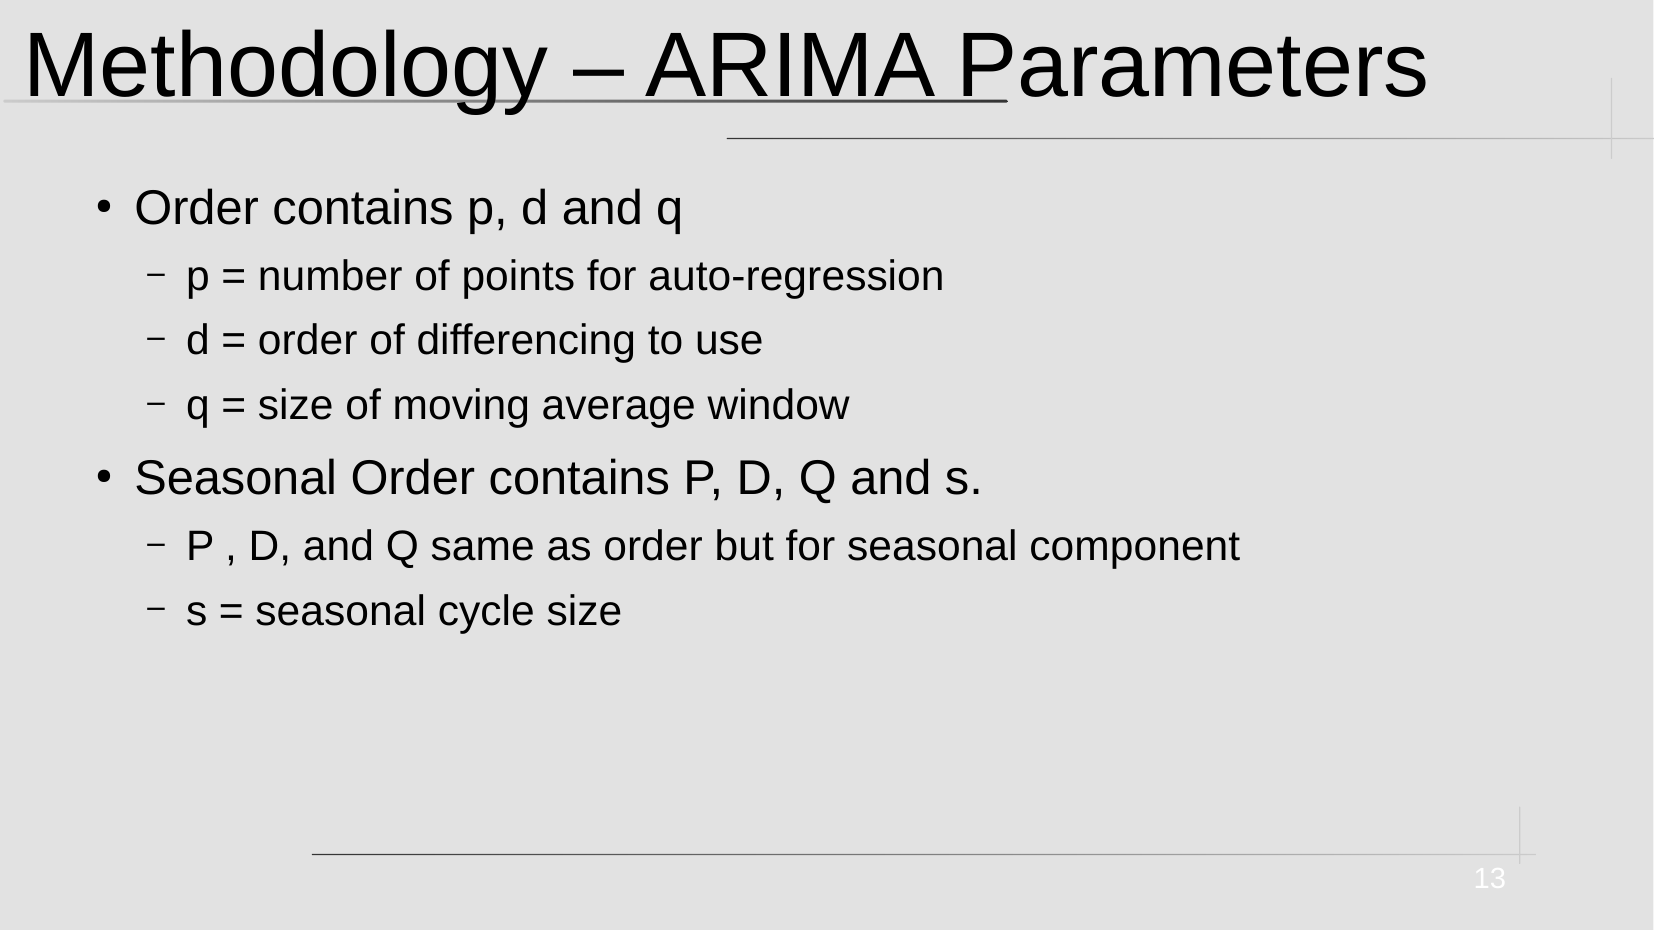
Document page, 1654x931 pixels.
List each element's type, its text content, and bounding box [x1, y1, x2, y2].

list Order contains p, d and q p = number of points for auto-regression d = order of differencing to use q = size of moving average window Seasonal Order contains P, D, Q and s. P , D, and Q same as order but for seasonal component s = seasonal cycle size [82, 180, 1538, 638]
title Methodology – ARIMA Parameters [23, 11, 1589, 119]
